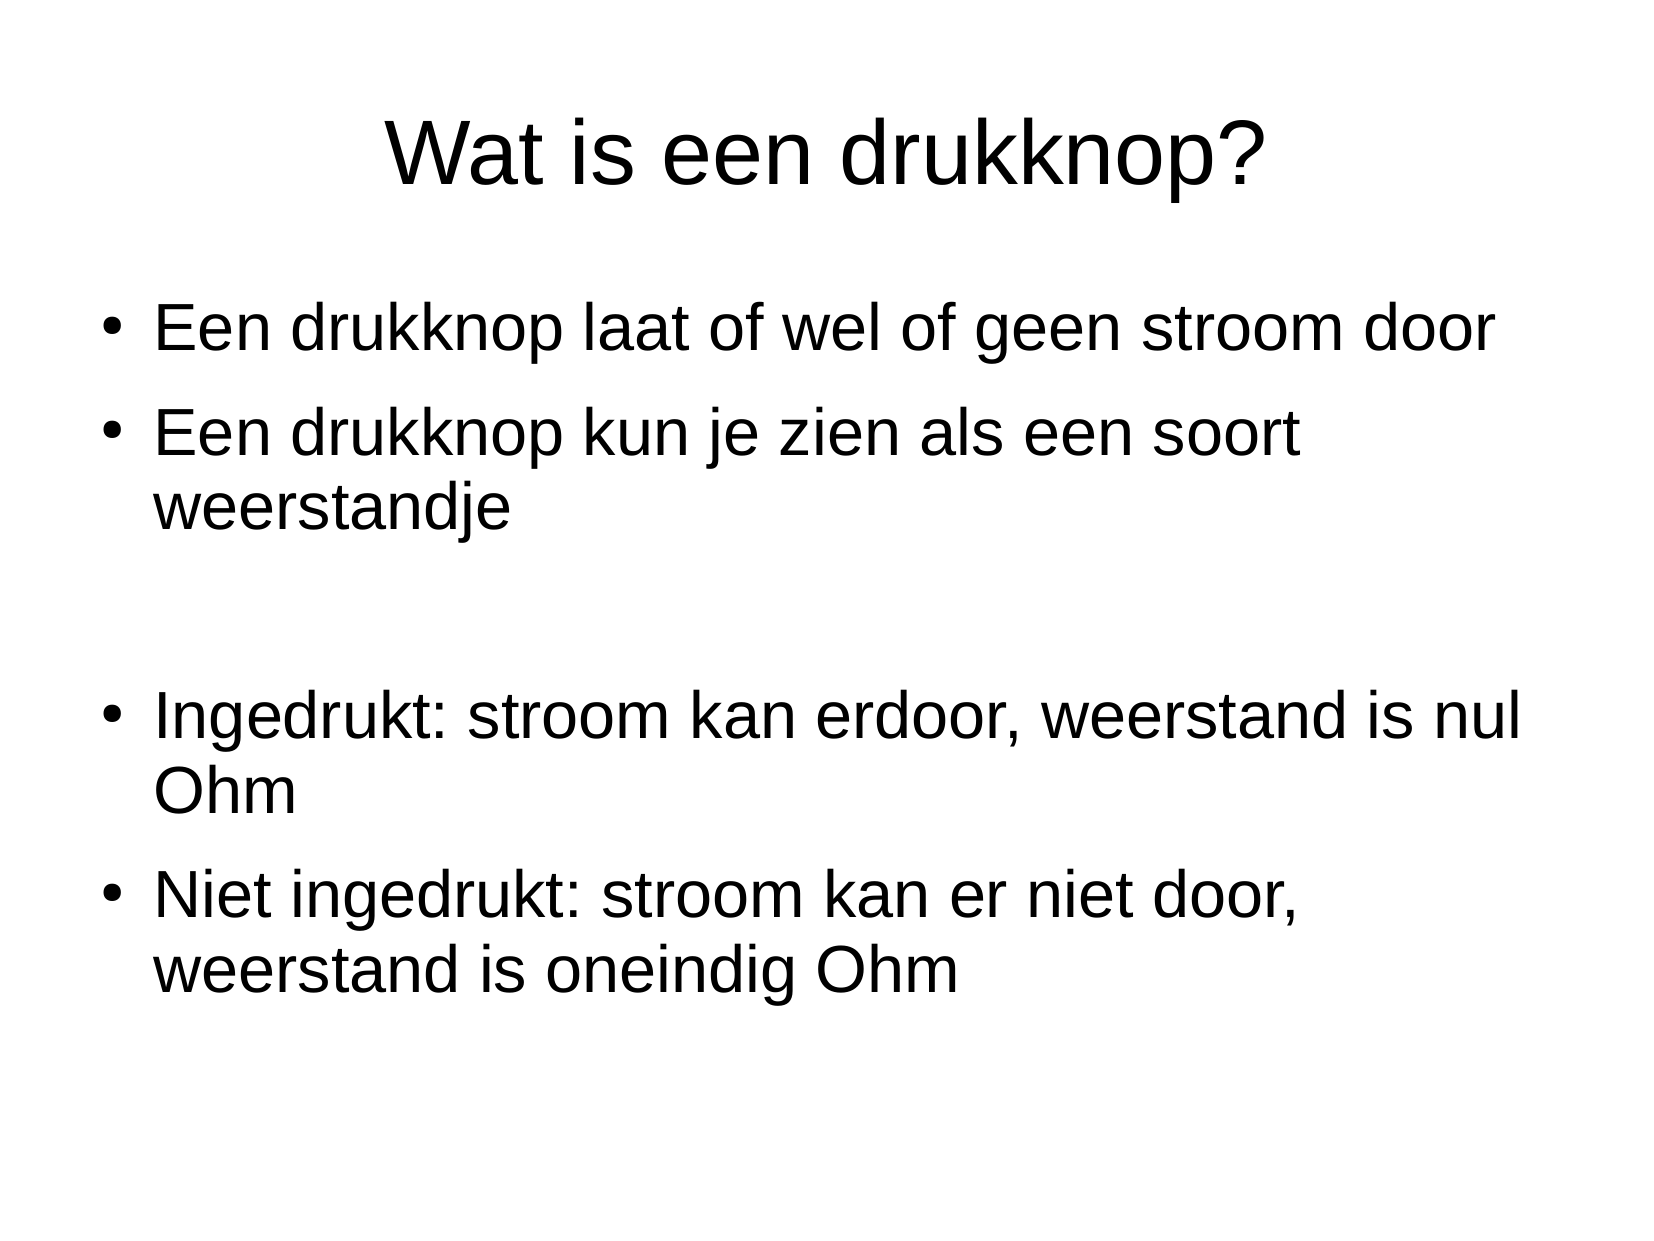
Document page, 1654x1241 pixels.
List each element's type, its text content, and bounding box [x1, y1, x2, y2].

list Een drukknop laat of wel of geen stroom door Een drukknop kun je zien als een soort weerstandje Ingedrukt: stroom kan erdoor, weerstand is nul Ohm Niet ingedrukt: stroom kan er niet door, weerstand is oneindig Ohm [82, 290, 1571, 1010]
title Wat is een drukknop? [82, 49, 1571, 257]
